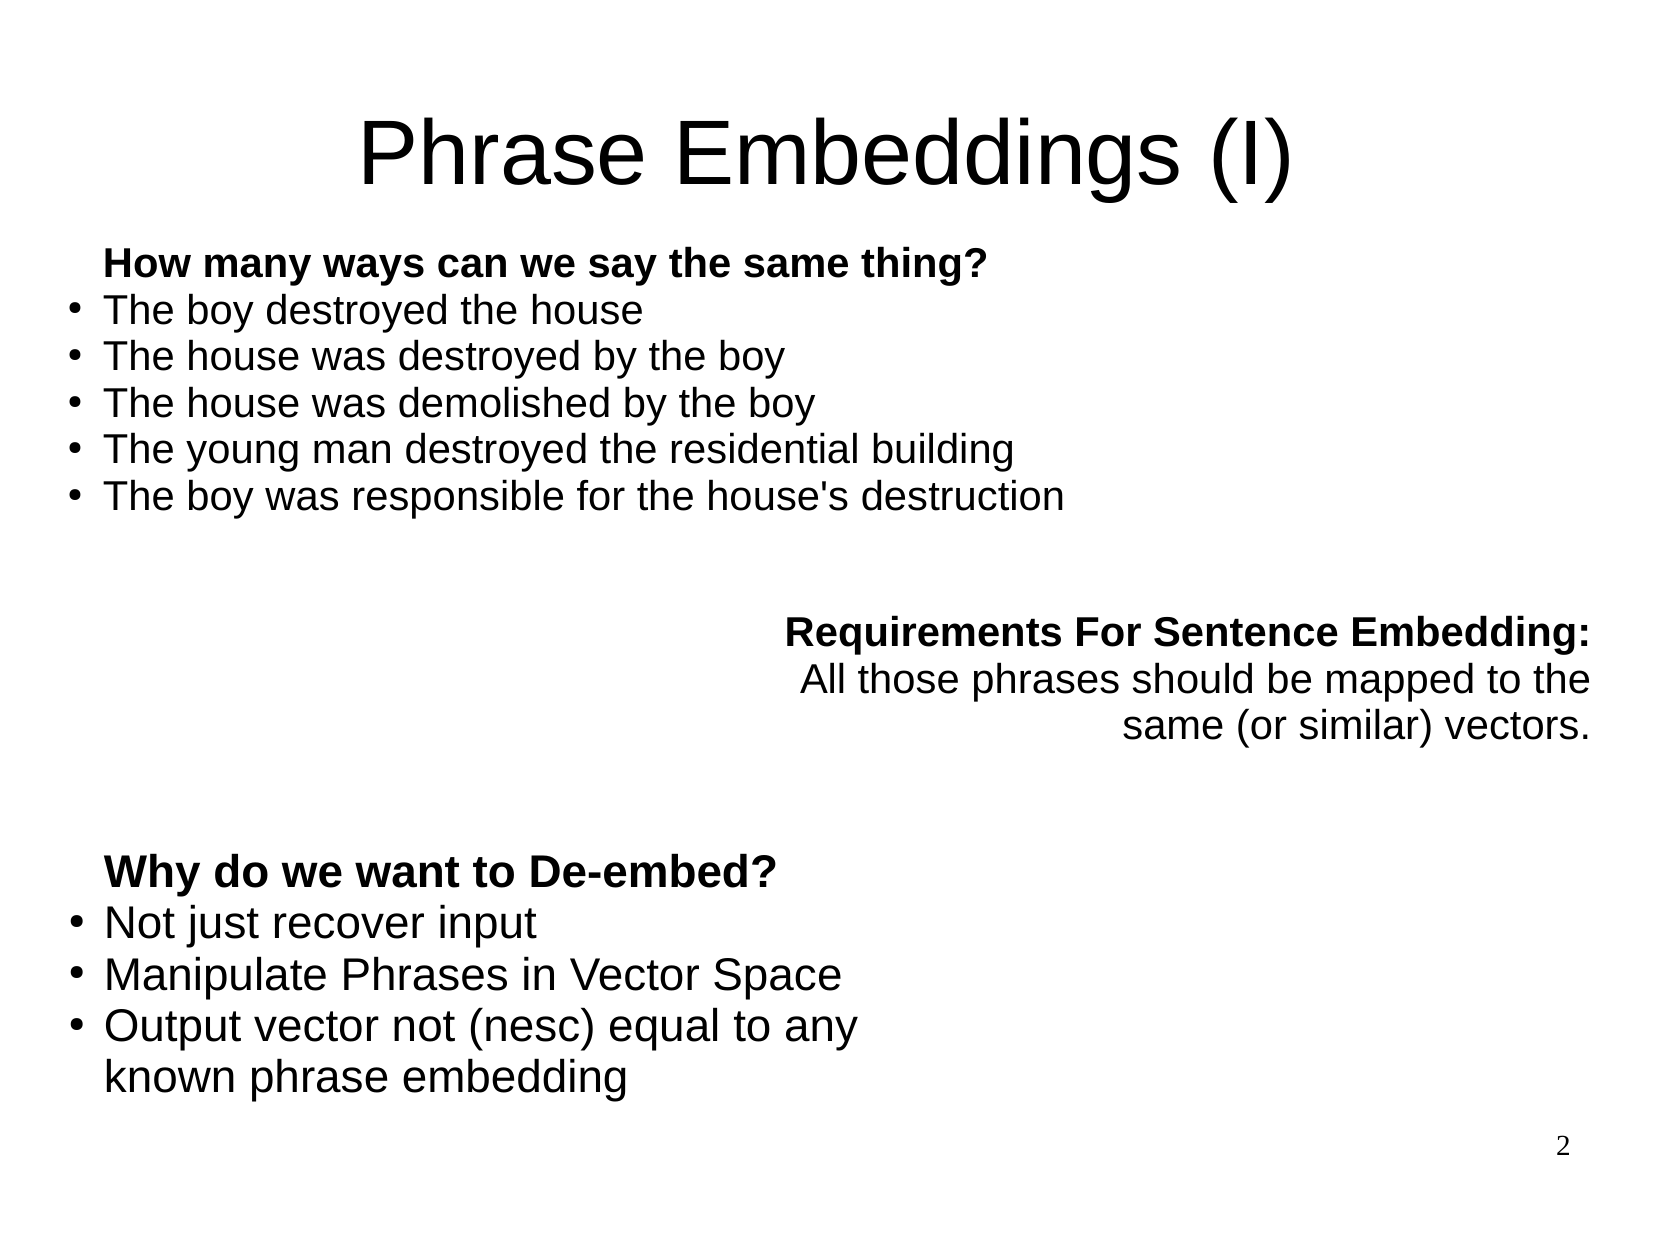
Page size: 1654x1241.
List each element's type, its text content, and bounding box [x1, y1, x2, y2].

text_box Requirements For Sentence Embedding: All those phrases should be mapped to the same (or similar) vectors. [685, 601, 1607, 758]
text_box How many ways can we say the same thing? The boy destroyed the house The house was destroyed by the boy The house was demolished by the boy The young man destroyed the residential building The boy was responsible for the house's destruction [52, 232, 1081, 529]
title Phrase Embeddings (I) [82, 49, 1571, 257]
text_box Why do we want to De-embed? Not just recover input Manipulate Phrases in Vector Space Output vector not (nesc) equal to any known phrase embedding [53, 838, 887, 1110]
